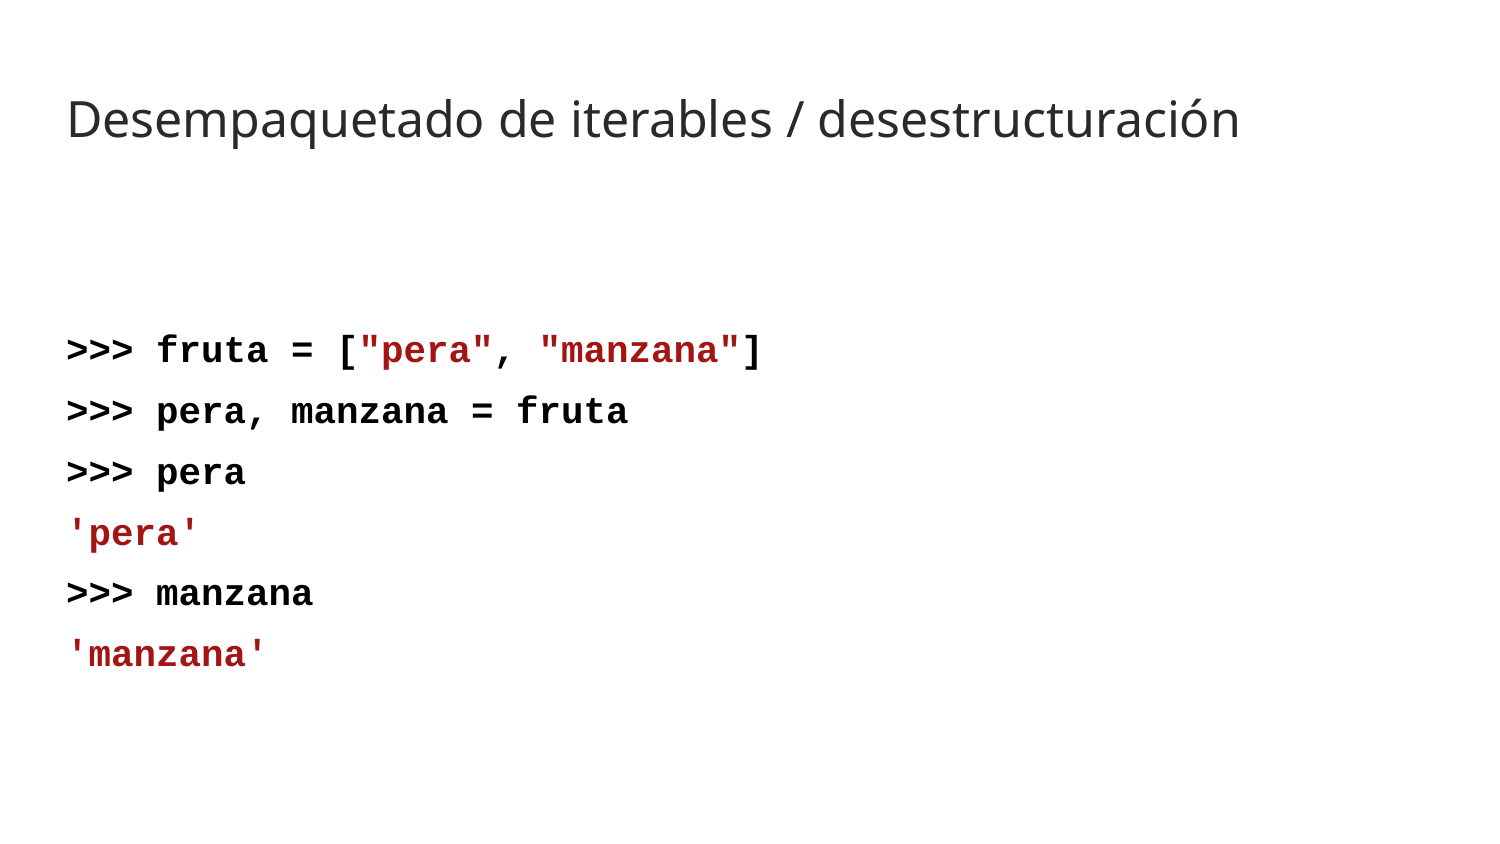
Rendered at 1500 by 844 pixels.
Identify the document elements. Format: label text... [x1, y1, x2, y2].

title Desempaquetado de iterables / desestructuración [51, 72, 1449, 167]
list >>> fruta = ["pera", "manzana"] >>> pera, manzana = fruta >>> pera 'pera' >>> manzana 'manzana' [51, 189, 1449, 694]
